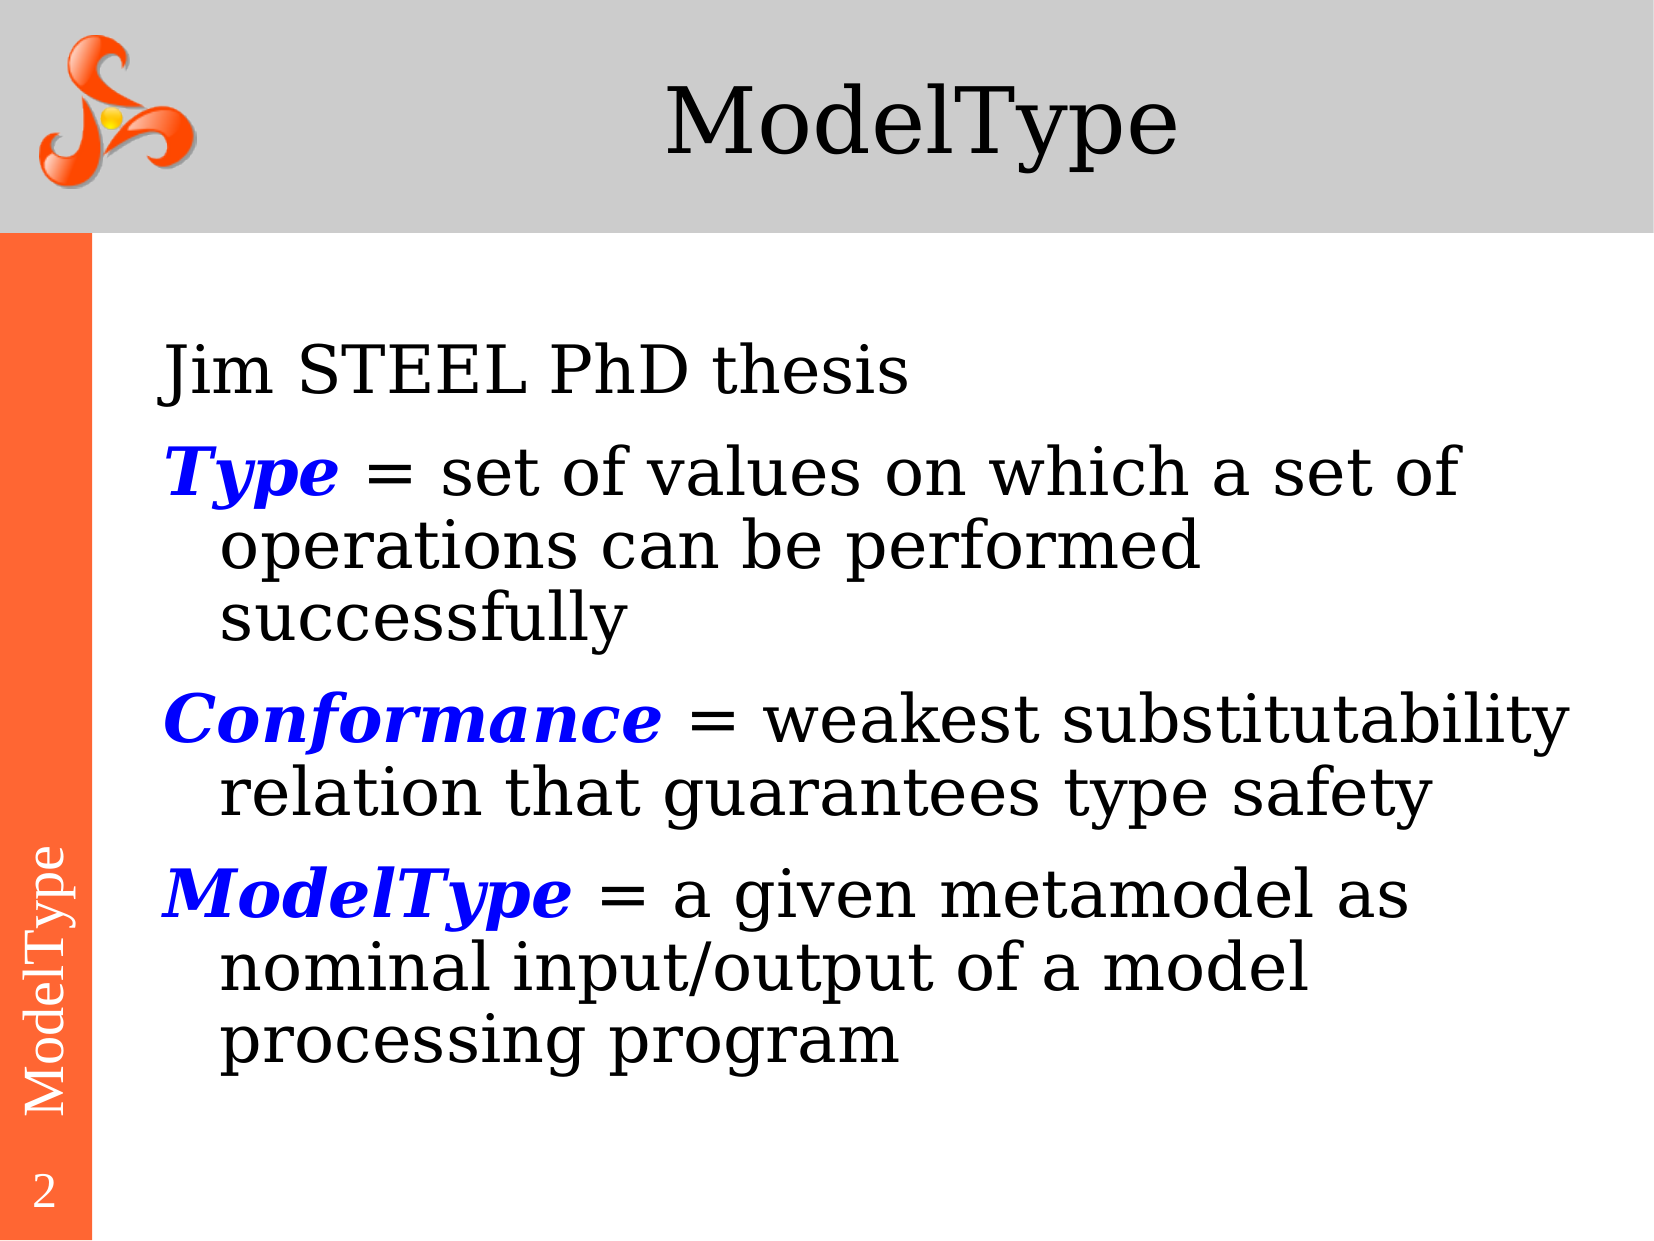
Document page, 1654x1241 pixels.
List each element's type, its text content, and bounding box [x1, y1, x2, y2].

text_box ModelType [12, 259, 76, 1118]
picture [39, 35, 197, 189]
title ModelType [226, 16, 1619, 231]
list Jim STEEL PhD thesis Type = set of values on which a set of operations can be performed successfully Conformance = weakest substitutability relation that guarantees type safety ModelType = a given metamodel as nominal input/output of a model processing program [163, 335, 1576, 1155]
